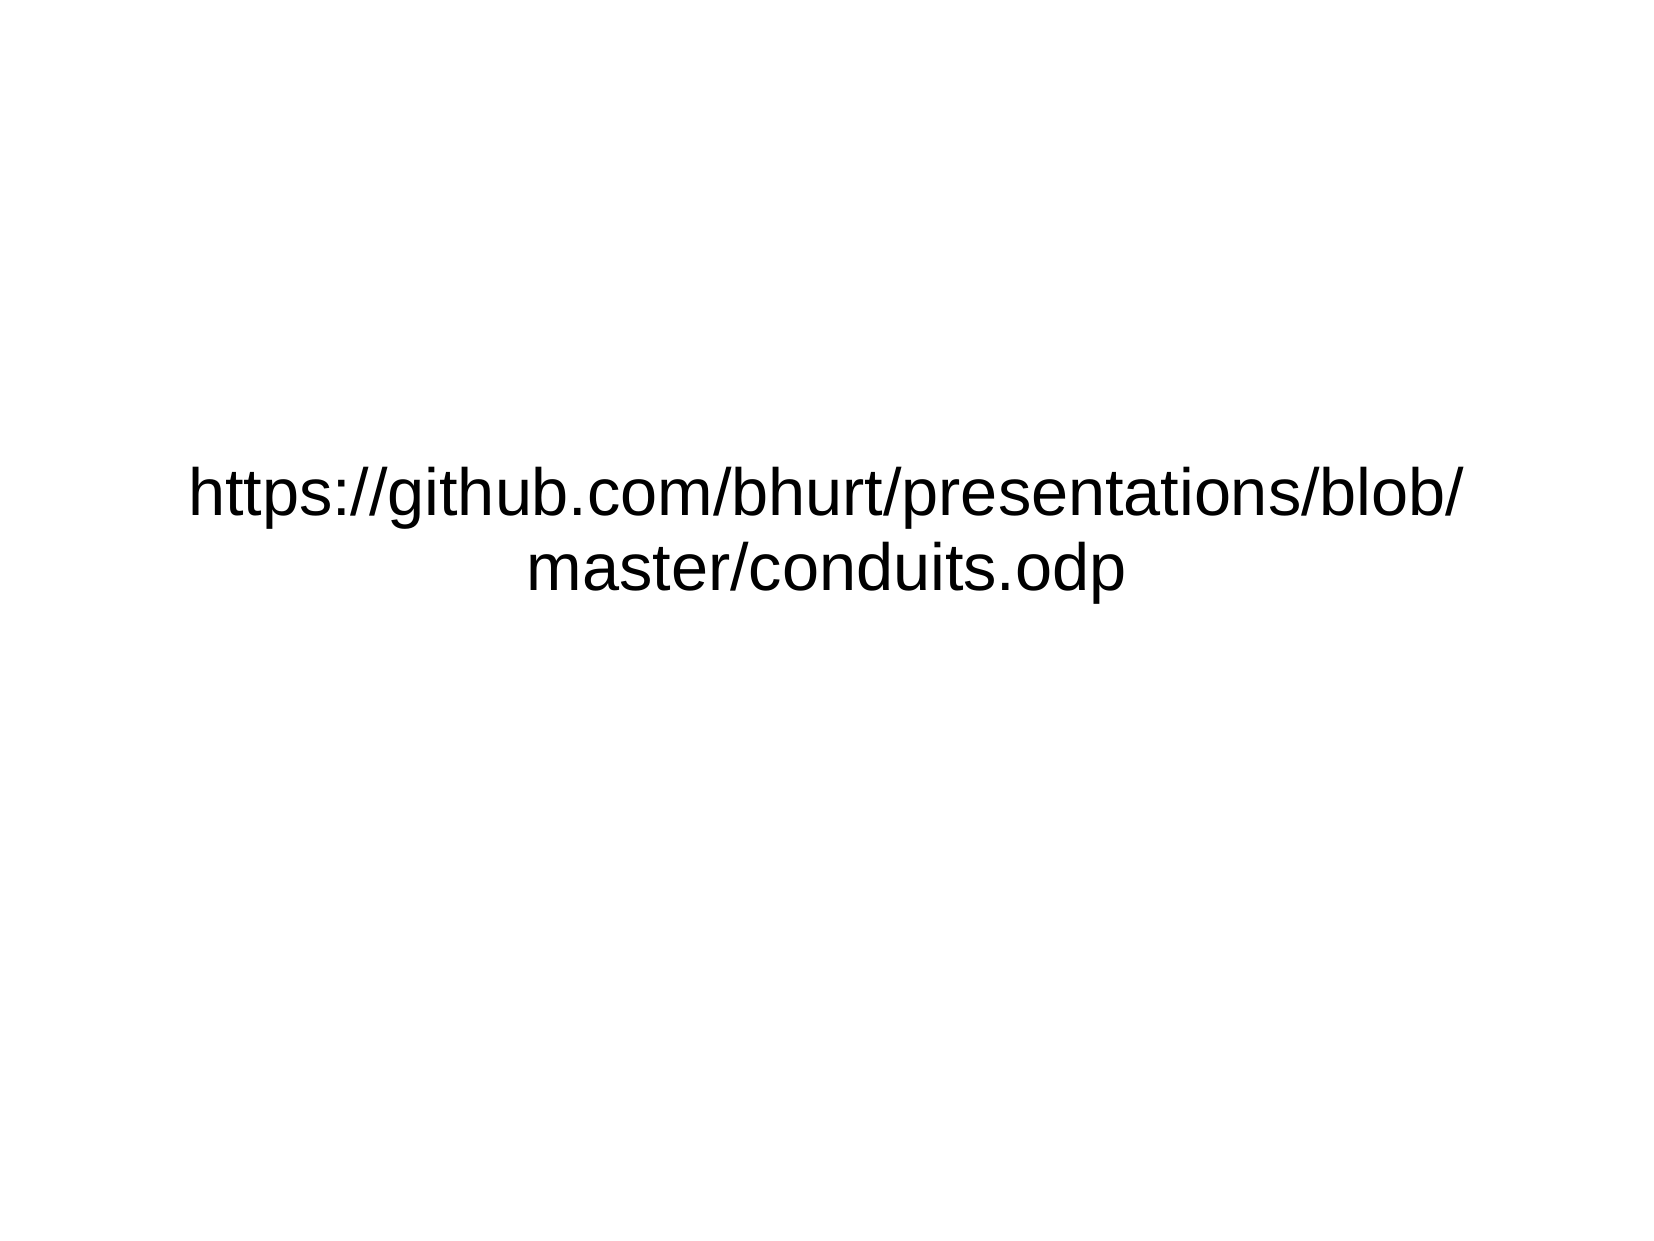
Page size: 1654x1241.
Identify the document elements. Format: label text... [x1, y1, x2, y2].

subtitle https://github.com/bhurt/presentations/blob/master/conduits.odp [82, 49, 1571, 1010]
